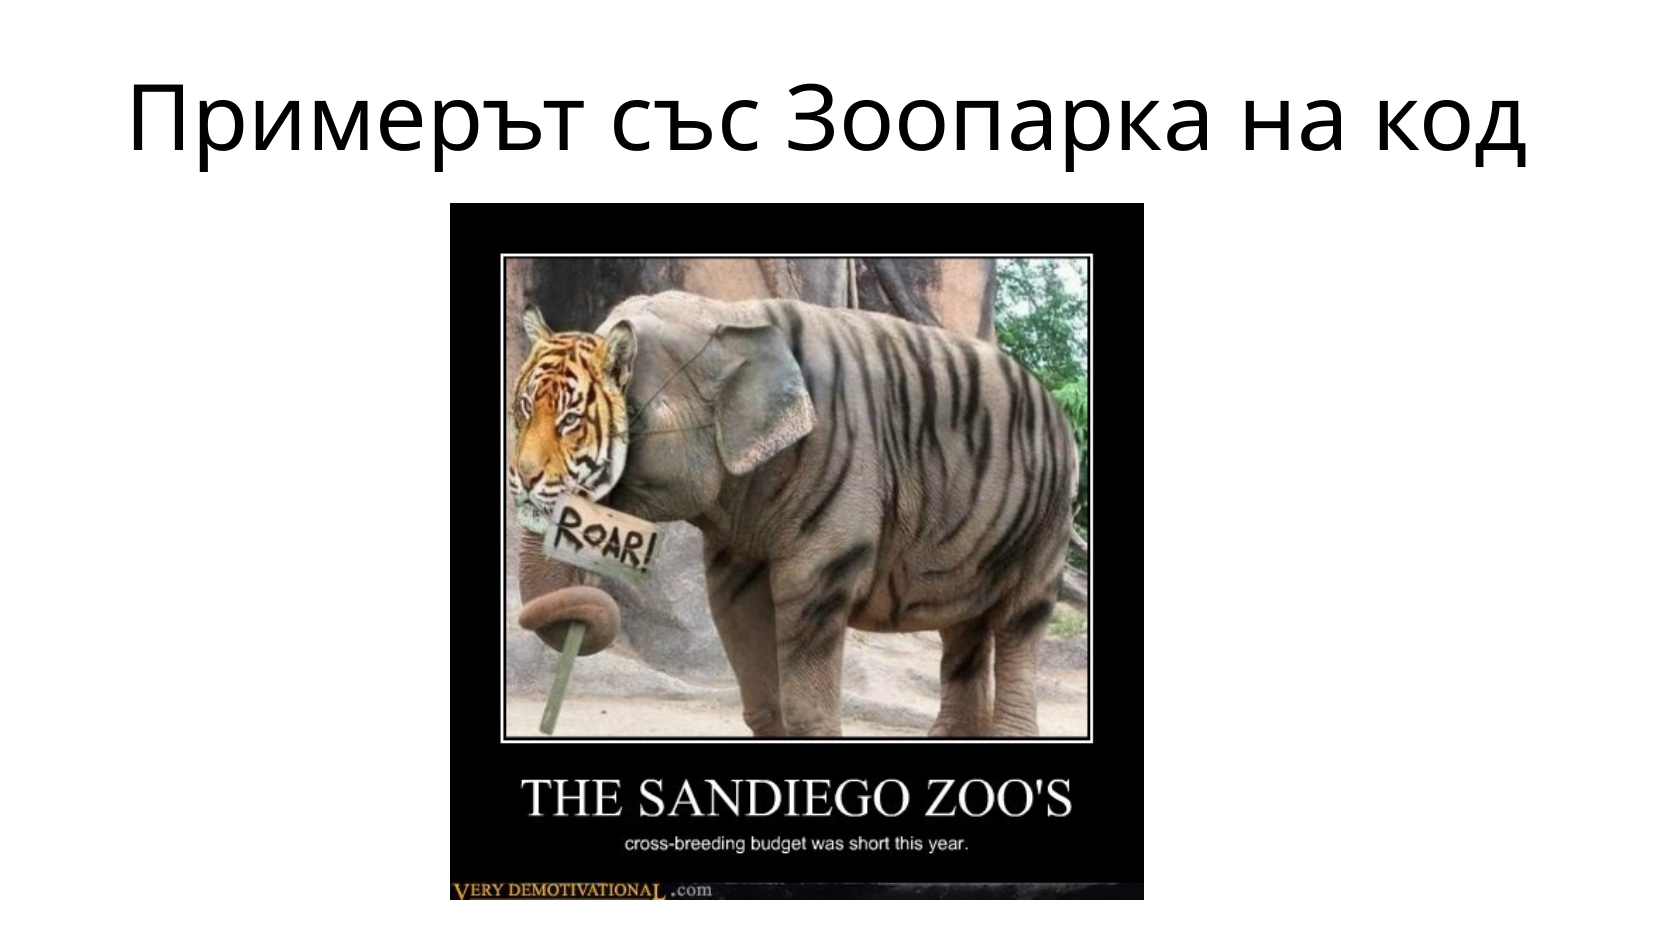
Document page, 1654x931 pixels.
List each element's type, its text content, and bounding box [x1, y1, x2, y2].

picture [450, 203, 1144, 901]
title Примерът със Зоопарка на код [82, 37, 1571, 193]
